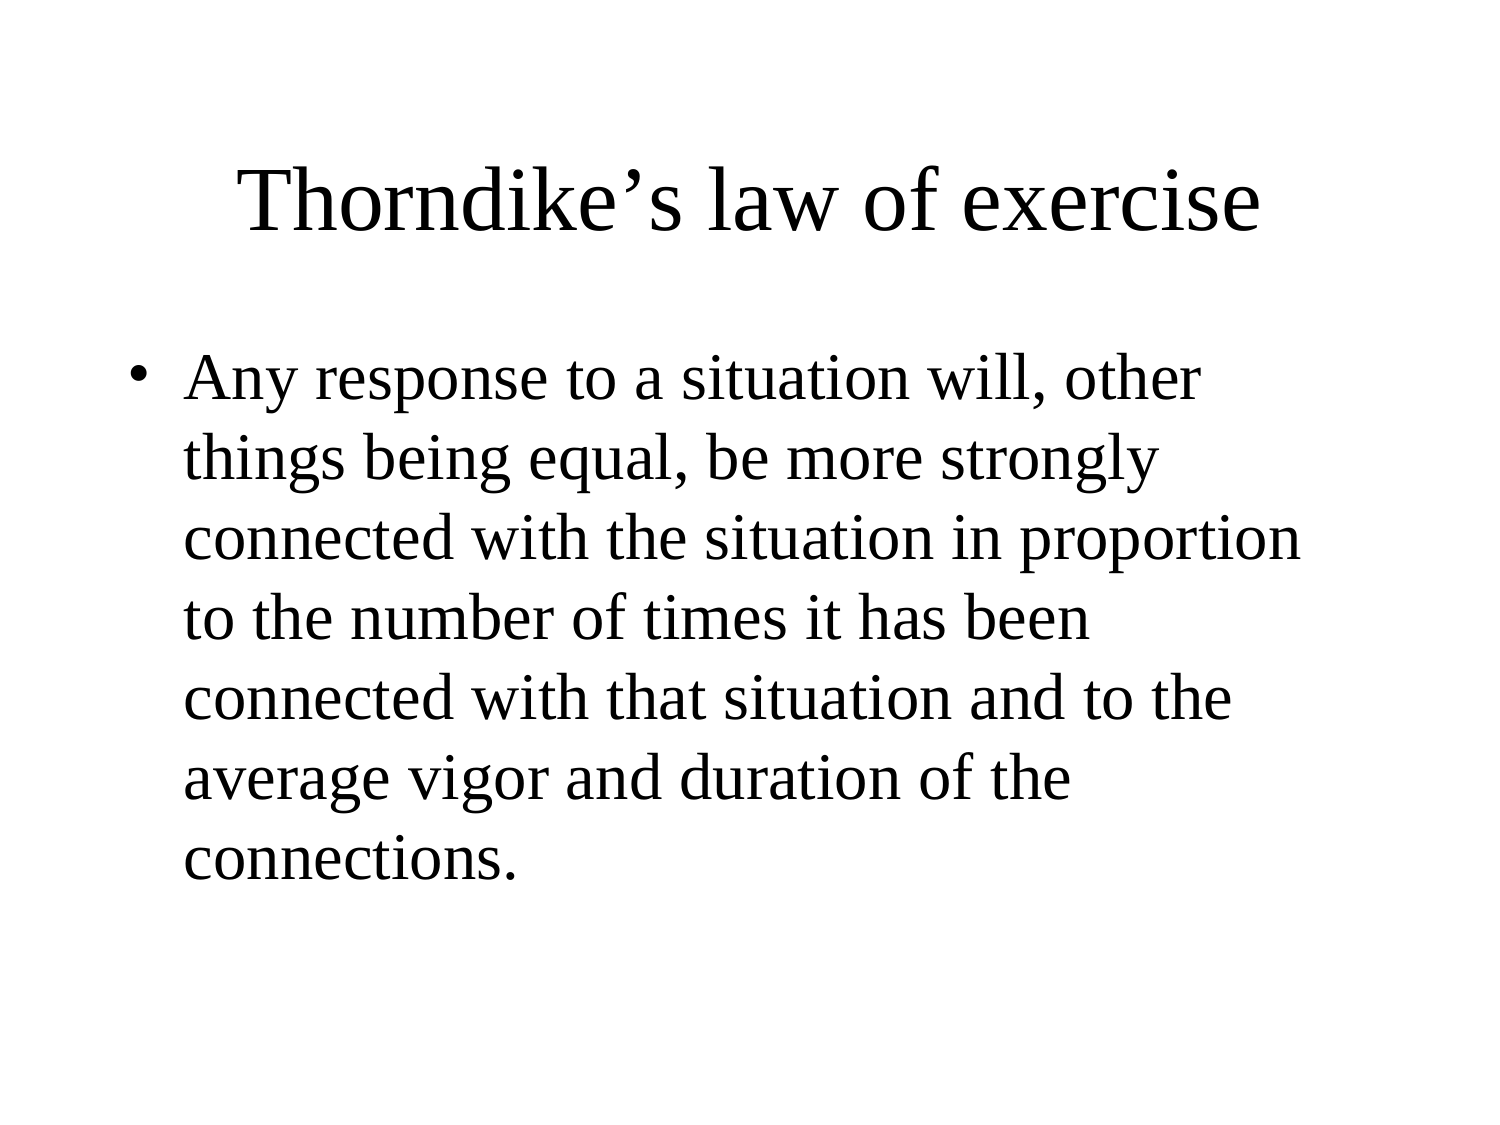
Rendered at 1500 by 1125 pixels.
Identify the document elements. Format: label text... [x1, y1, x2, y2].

list Any response to a situation will, other things being equal, be more strongly connected with the situation in proportion to the number of times it has been connected with that situation and to the average vigor and duration of the connections. [112, 324, 1388, 1000]
title Thorndike’s law of exercise [112, 99, 1388, 288]
